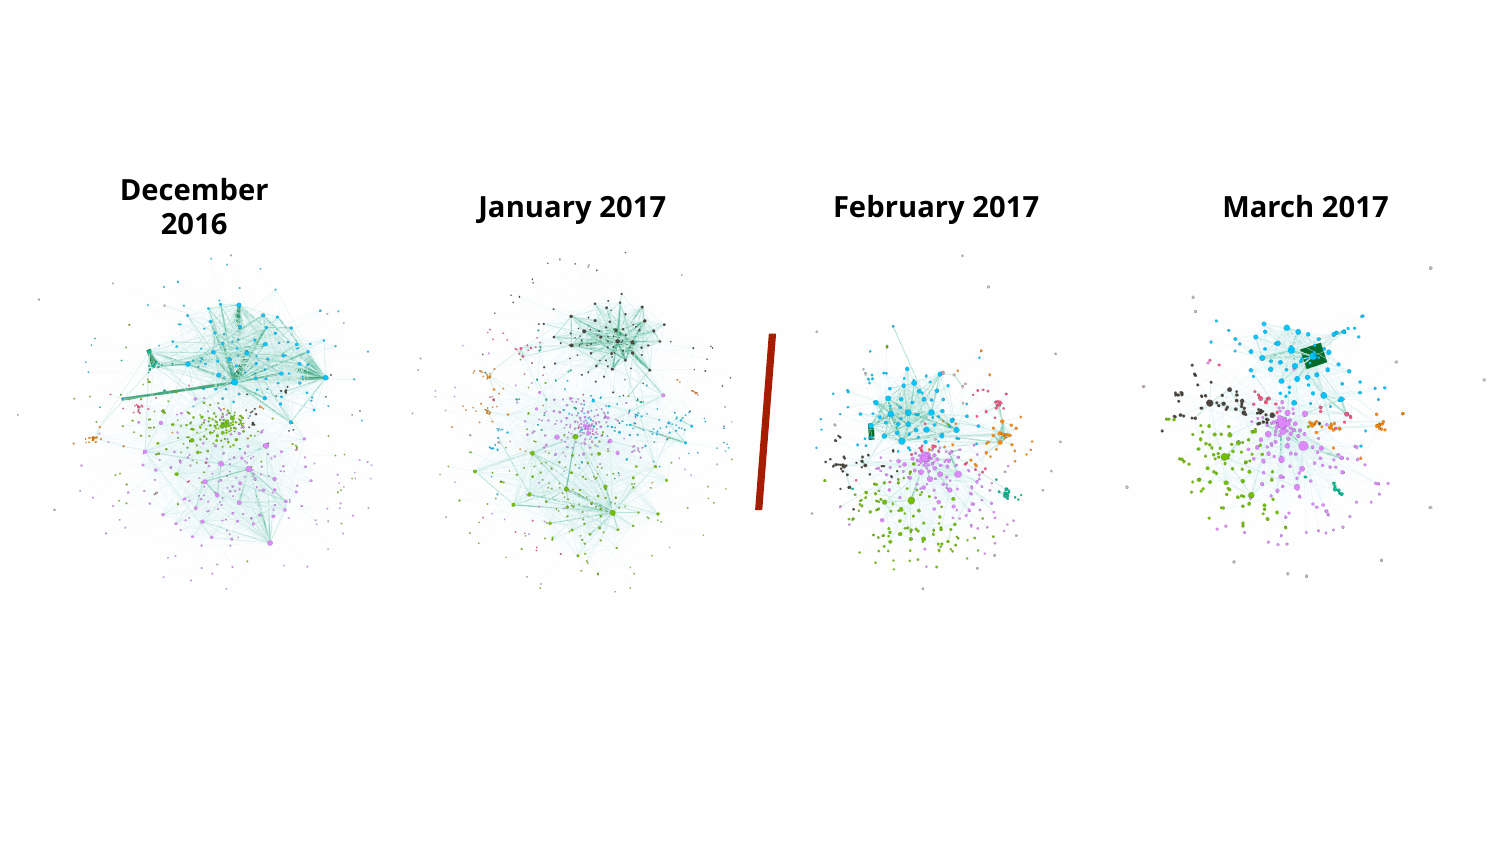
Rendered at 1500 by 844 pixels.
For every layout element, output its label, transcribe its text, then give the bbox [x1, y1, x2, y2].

text_box [755, 334, 776, 510]
text_box March 2017 [1183, 173, 1429, 239]
picture [0, 227, 1500, 617]
text_box December 2016 [71, 173, 317, 239]
text_box February 2017 [813, 173, 1059, 239]
text_box January 2017 [449, 173, 695, 239]
